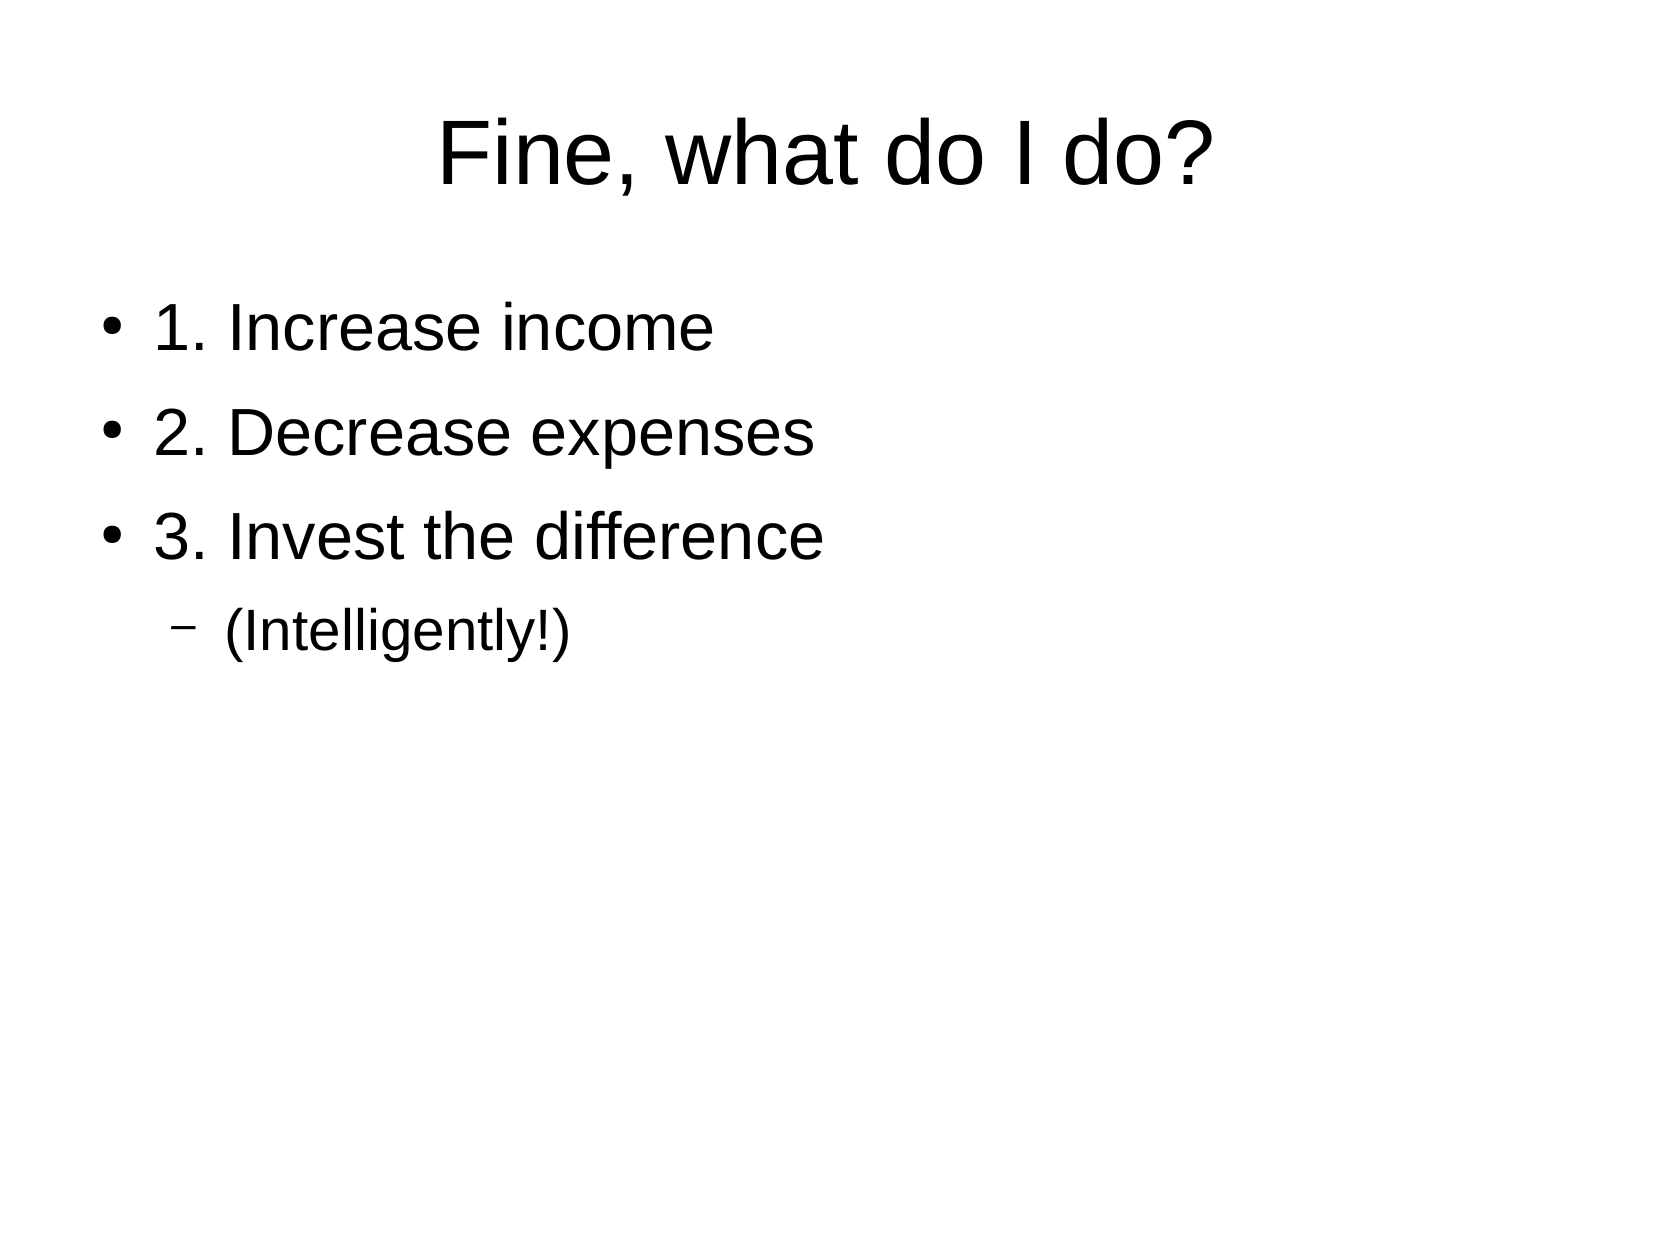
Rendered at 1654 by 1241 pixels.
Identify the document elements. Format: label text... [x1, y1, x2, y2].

list 1. Increase income 2. Decrease expenses 3. Invest the difference (Intelligently!) [82, 290, 1571, 1010]
title Fine, what do I do? [82, 49, 1571, 257]
